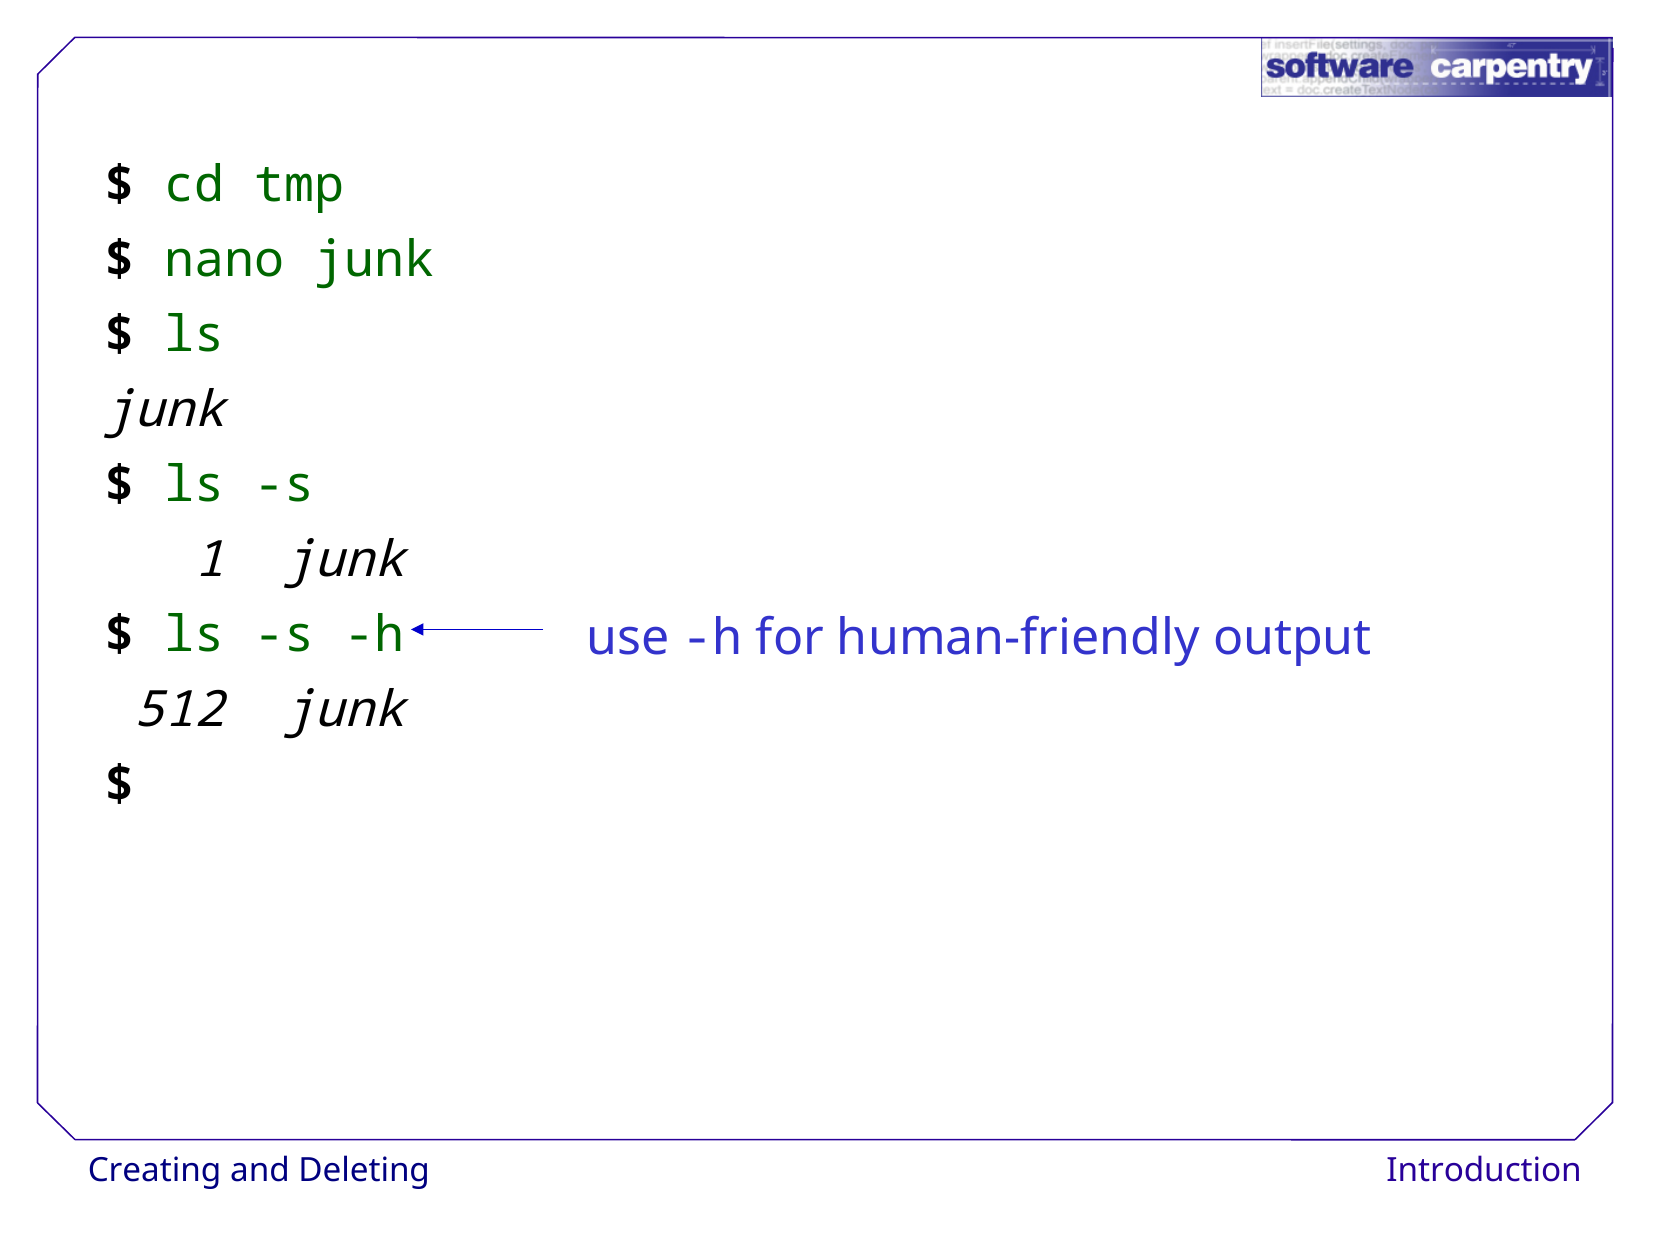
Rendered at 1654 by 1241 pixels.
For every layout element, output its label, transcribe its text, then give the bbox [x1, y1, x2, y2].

text_box $ cd tmp $ nano junk $ ls junk $ ls -s 1 junk $ ls -s -h 512 junk $ [89, 128, 1512, 1037]
text_box use -h for human-friendly output [571, 582, 1375, 933]
picture [1261, 39, 1613, 97]
